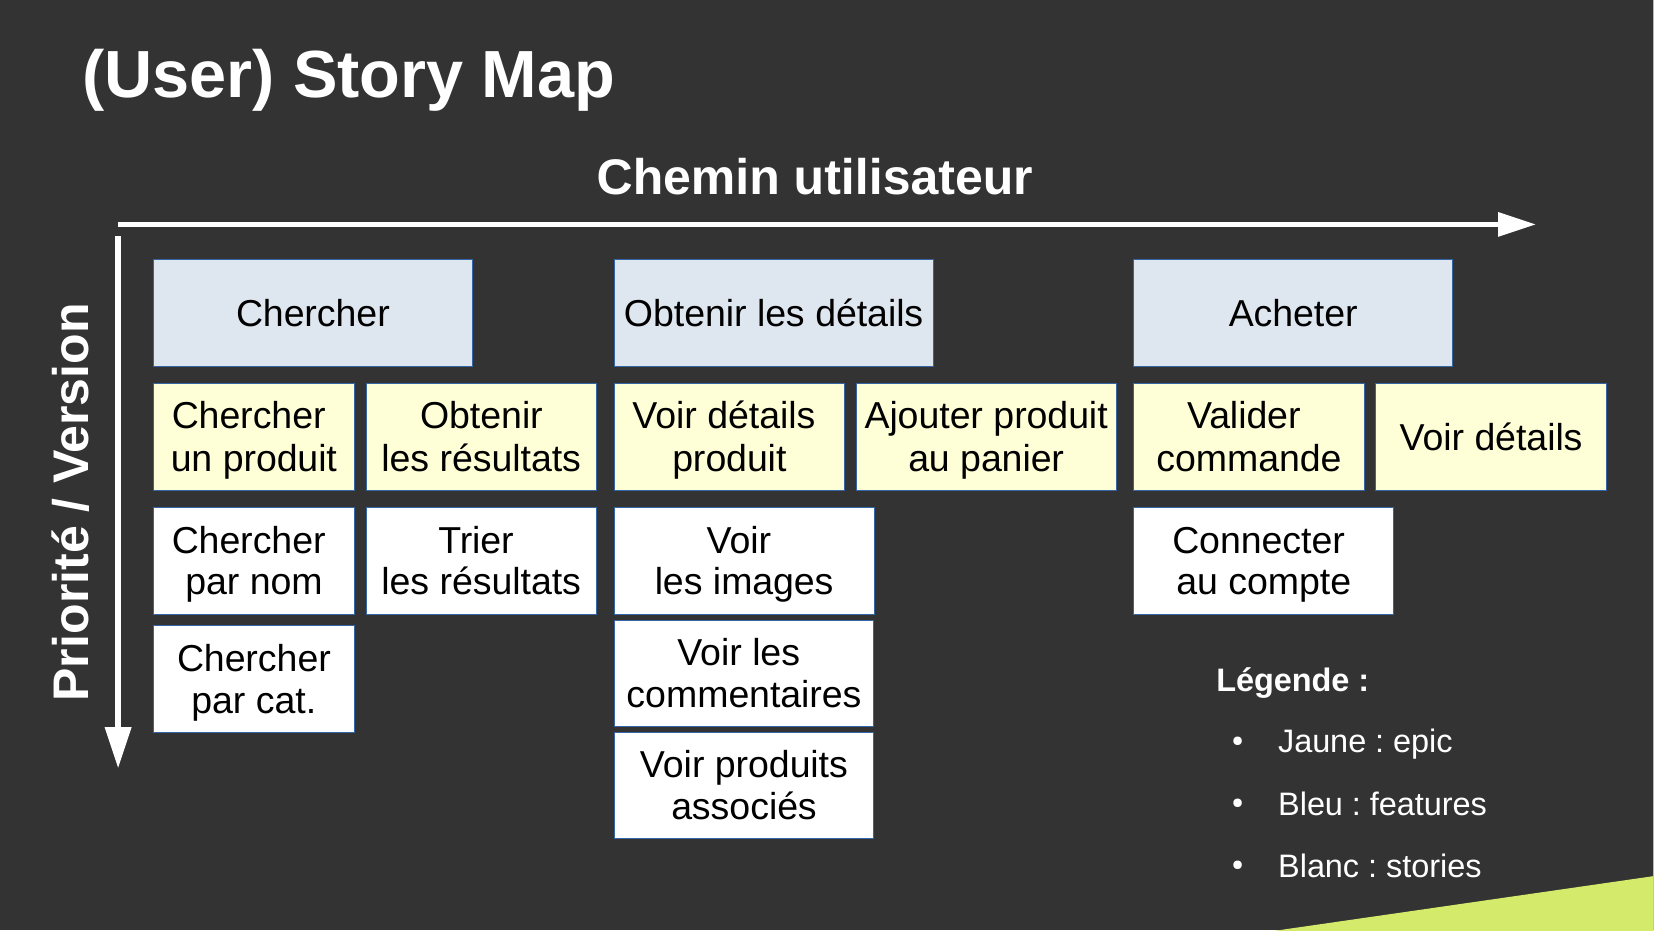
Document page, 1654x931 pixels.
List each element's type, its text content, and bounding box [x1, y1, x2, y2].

text_box Chercher par nom [153, 507, 355, 615]
text_box [1273, 876, 1654, 931]
text_box Obtenir les détails [614, 259, 934, 367]
text_box Voir détails [1375, 383, 1607, 491]
text_box Chercher par cat. [153, 625, 355, 733]
text_box Connecter au compte [1133, 507, 1394, 615]
text_box Valider commande [1133, 383, 1365, 491]
text_box Chercher un produit [153, 383, 355, 491]
text_box Ajouter produit au panier [856, 383, 1117, 491]
text_box Acheter [1133, 259, 1453, 367]
text_box Voir produits associés [614, 732, 874, 839]
text_box Voir les commentaires [614, 620, 874, 727]
text_box Priorité / Version [35, 183, 107, 822]
list Légende : Jaune : epic Bleu : features Blanc : stories [1216, 661, 1630, 886]
text_box Voir détails produit [614, 383, 845, 491]
text_box Trier les résultats [366, 507, 597, 615]
text_box Chercher [153, 259, 473, 367]
text_box Chemin utilisateur [496, 142, 1134, 213]
text_box Voir les images [614, 507, 875, 615]
title (User) Story Map [82, 37, 1571, 122]
text_box Obtenir les résultats [366, 383, 597, 491]
